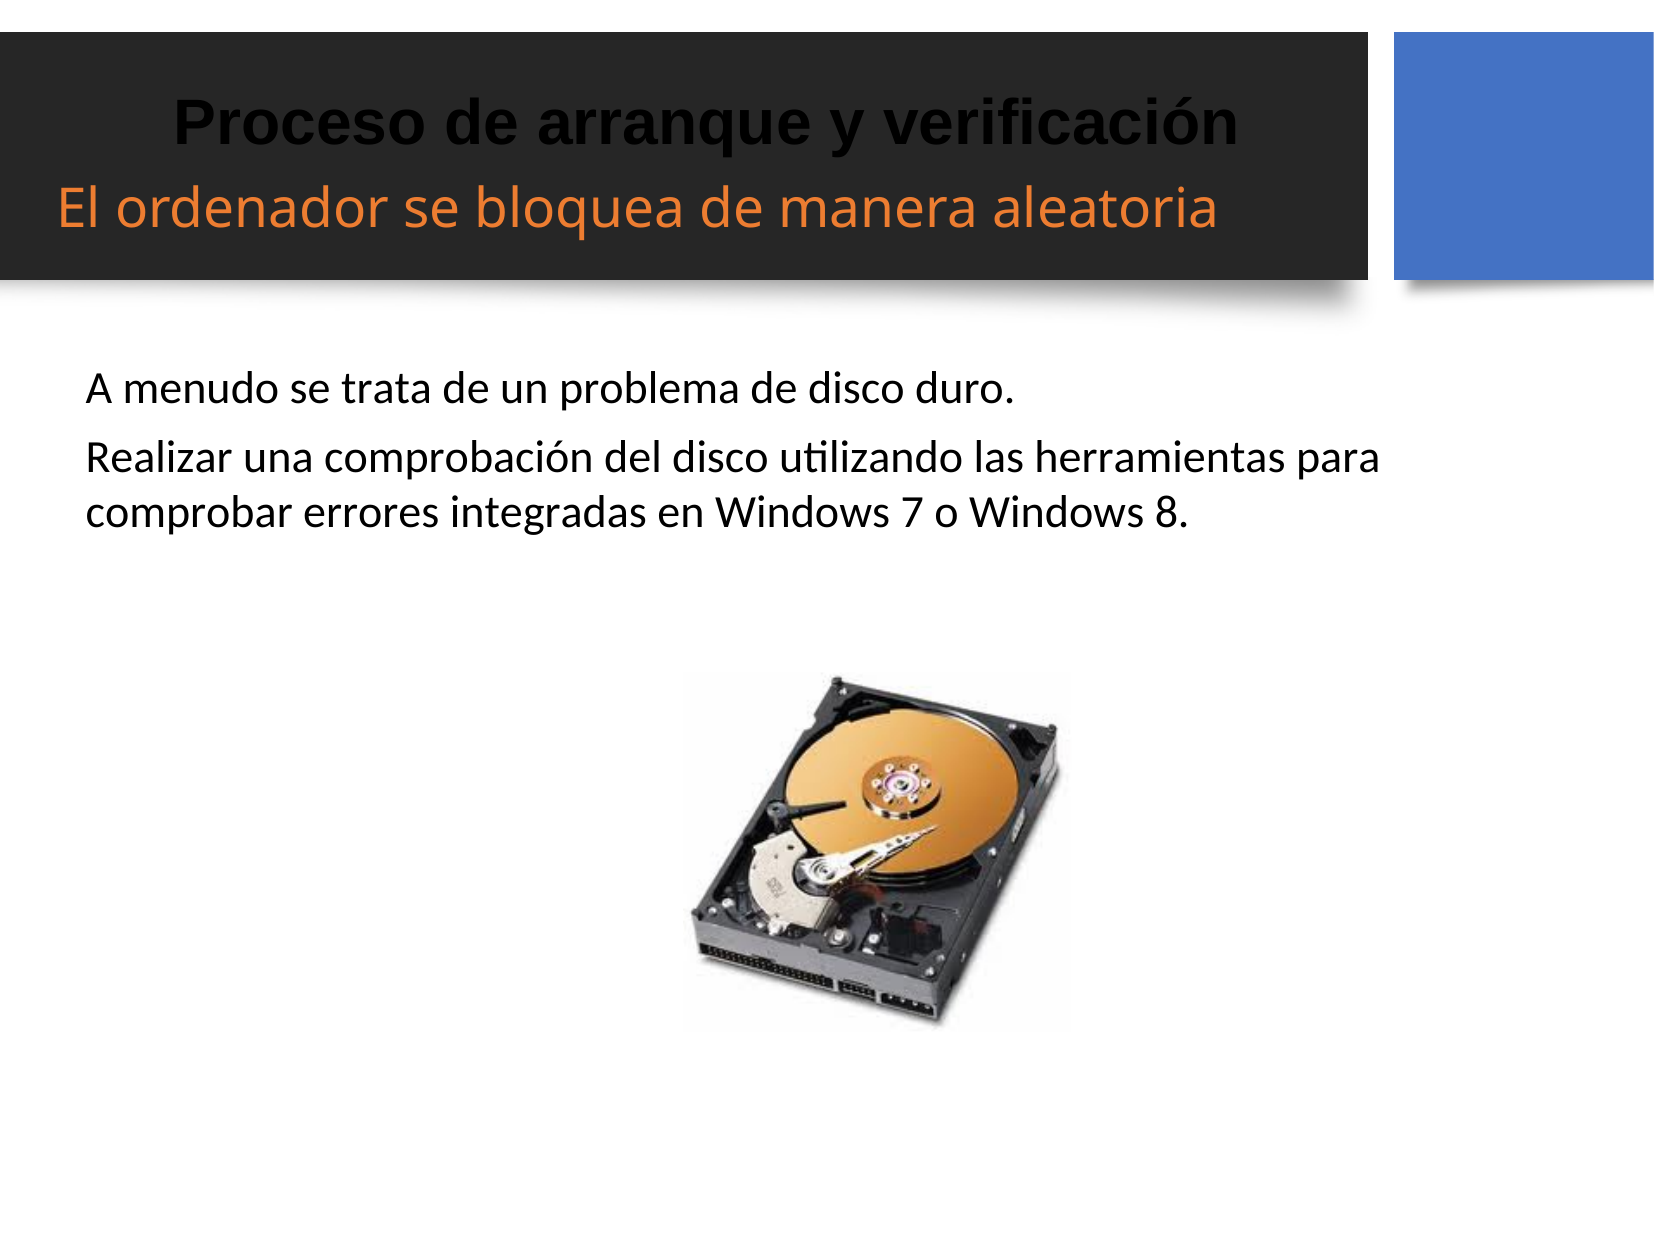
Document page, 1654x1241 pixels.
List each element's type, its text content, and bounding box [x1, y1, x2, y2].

list A menudo se trata de un problema de disco duro. Realizar una comprobación del disco utilizando las herramientas para comprobar errores integradas en Windows 7 o Windows 8. [56, 328, 1614, 1208]
list El ordenador se bloquea de manera aleatoria [56, 172, 1357, 243]
picture [683, 659, 1072, 1047]
title Proceso de arranque y verificación [57, 66, 1357, 171]
